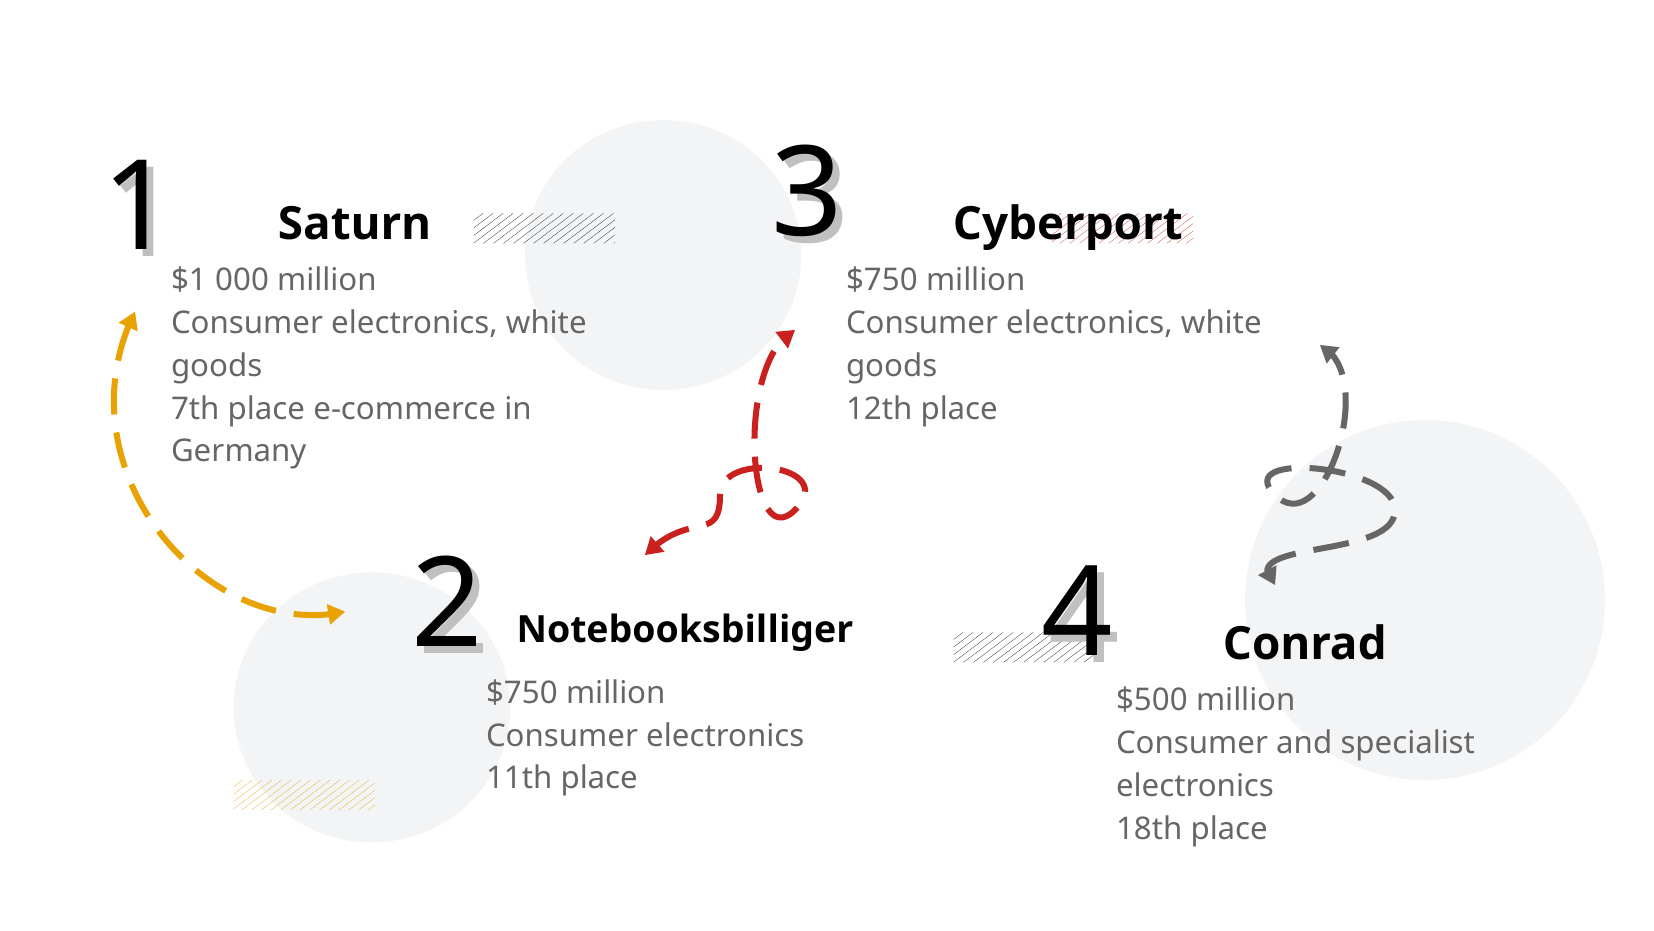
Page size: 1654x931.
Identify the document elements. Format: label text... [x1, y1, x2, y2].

text_box Cyberport [938, 182, 1270, 266]
text_box Conrad [1208, 602, 1464, 681]
text_box $750 million Consumer electronics, white goods 12th place [831, 250, 1357, 447]
text_box $500 million Consumer and specialist electronics 18th place [1101, 670, 1627, 867]
text_box Saturn [268, 182, 519, 261]
text_box 4 [1026, 514, 1207, 701]
text_box Notebooksbilliger [577, 595, 945, 663]
text_box $1 000 million Consumer electronics, white goods 7th place e-commerce in Germany [156, 250, 682, 447]
text_box 2 [396, 505, 577, 691]
text_box 3 [756, 94, 937, 281]
text_box 1 [87, 108, 268, 294]
text_box $750 million Consumer electronics 11th place [471, 662, 997, 859]
